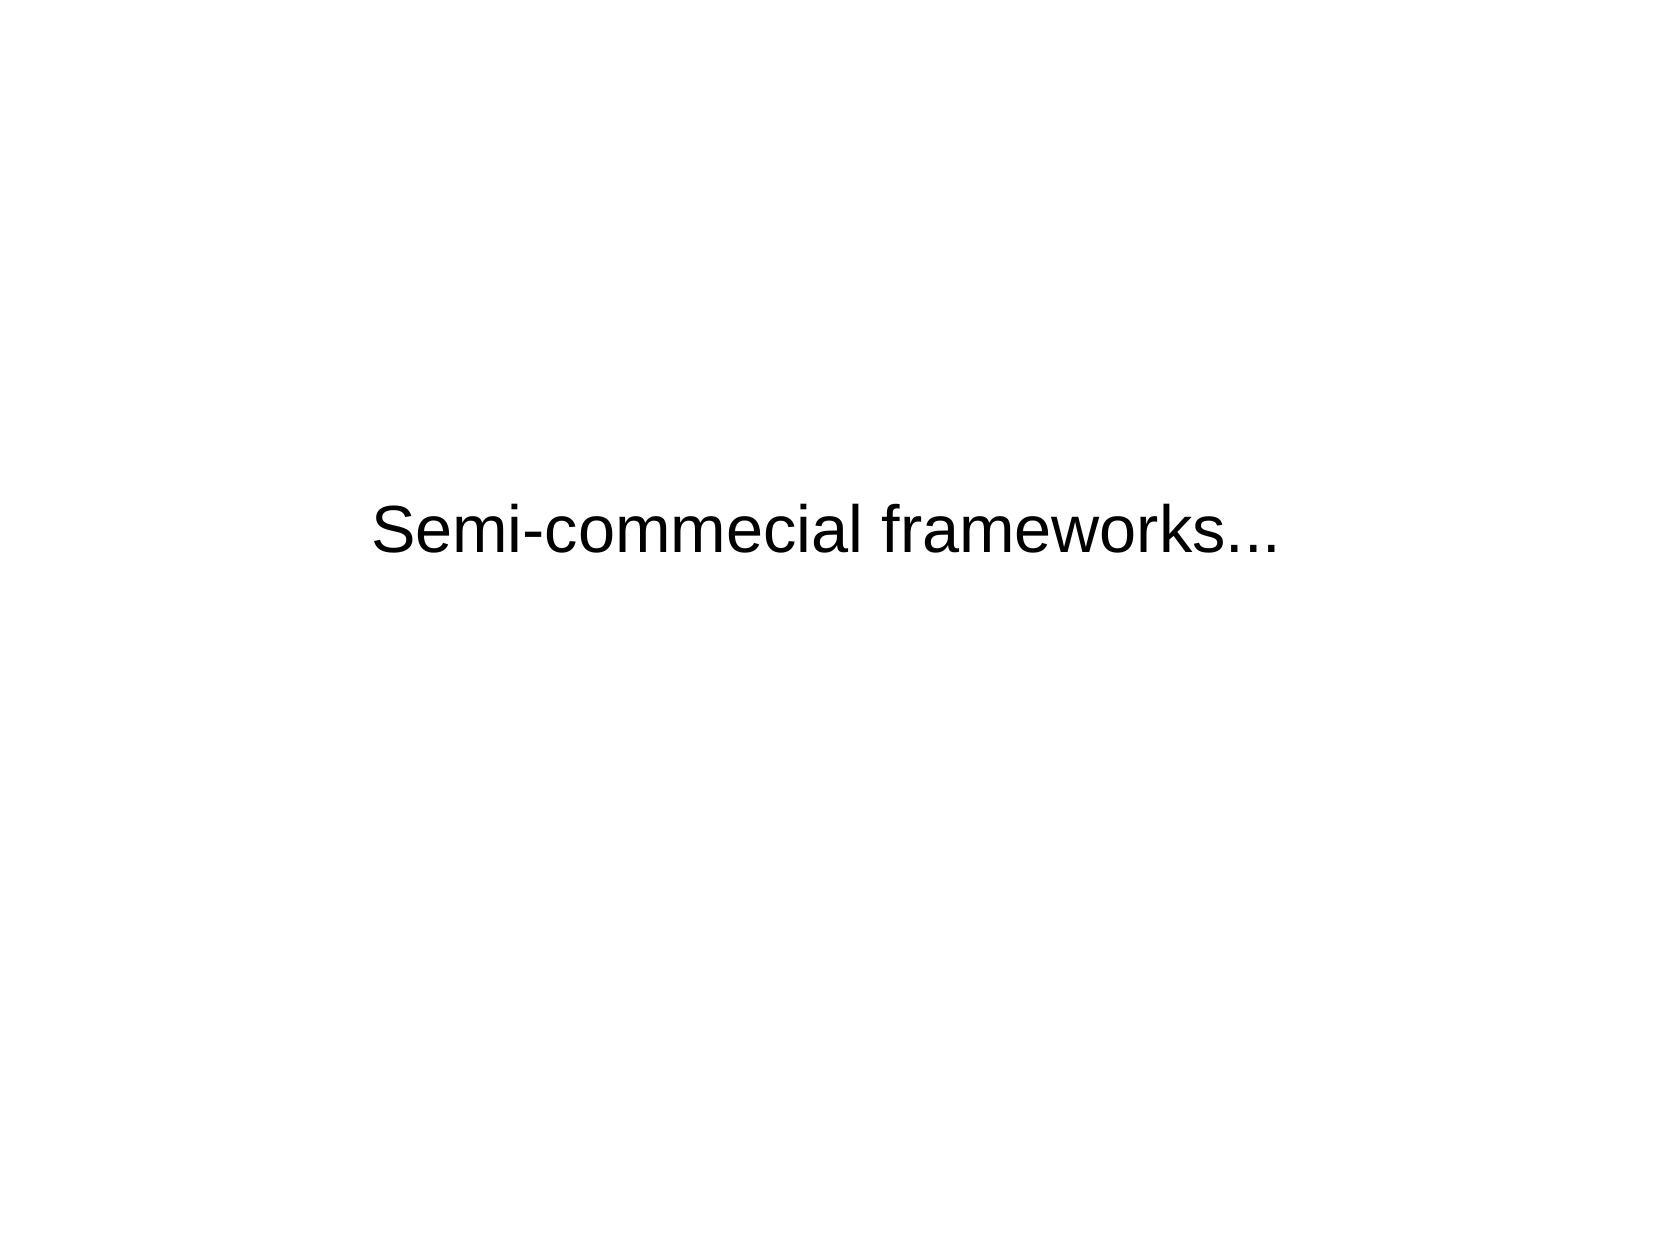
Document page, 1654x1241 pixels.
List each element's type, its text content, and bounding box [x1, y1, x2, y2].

subtitle Semi-commecial frameworks... [82, 49, 1571, 1010]
